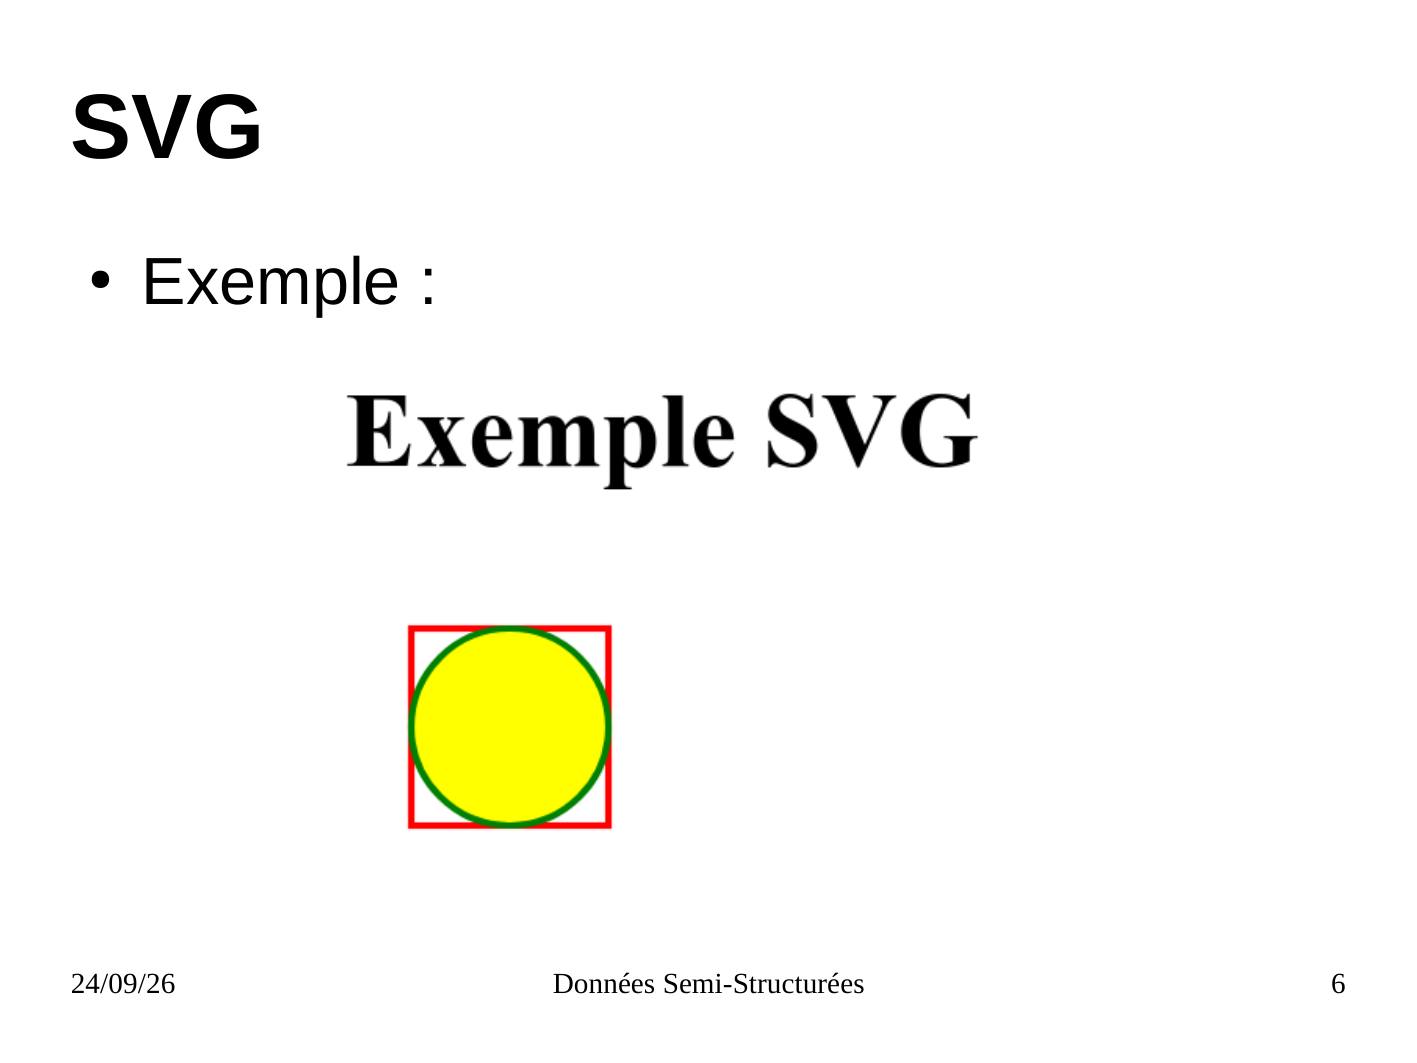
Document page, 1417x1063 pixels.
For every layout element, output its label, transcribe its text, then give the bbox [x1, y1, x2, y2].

title SVG [70, 42, 1346, 212]
list Exemple : [70, 244, 1346, 925]
picture [338, 366, 1028, 890]
